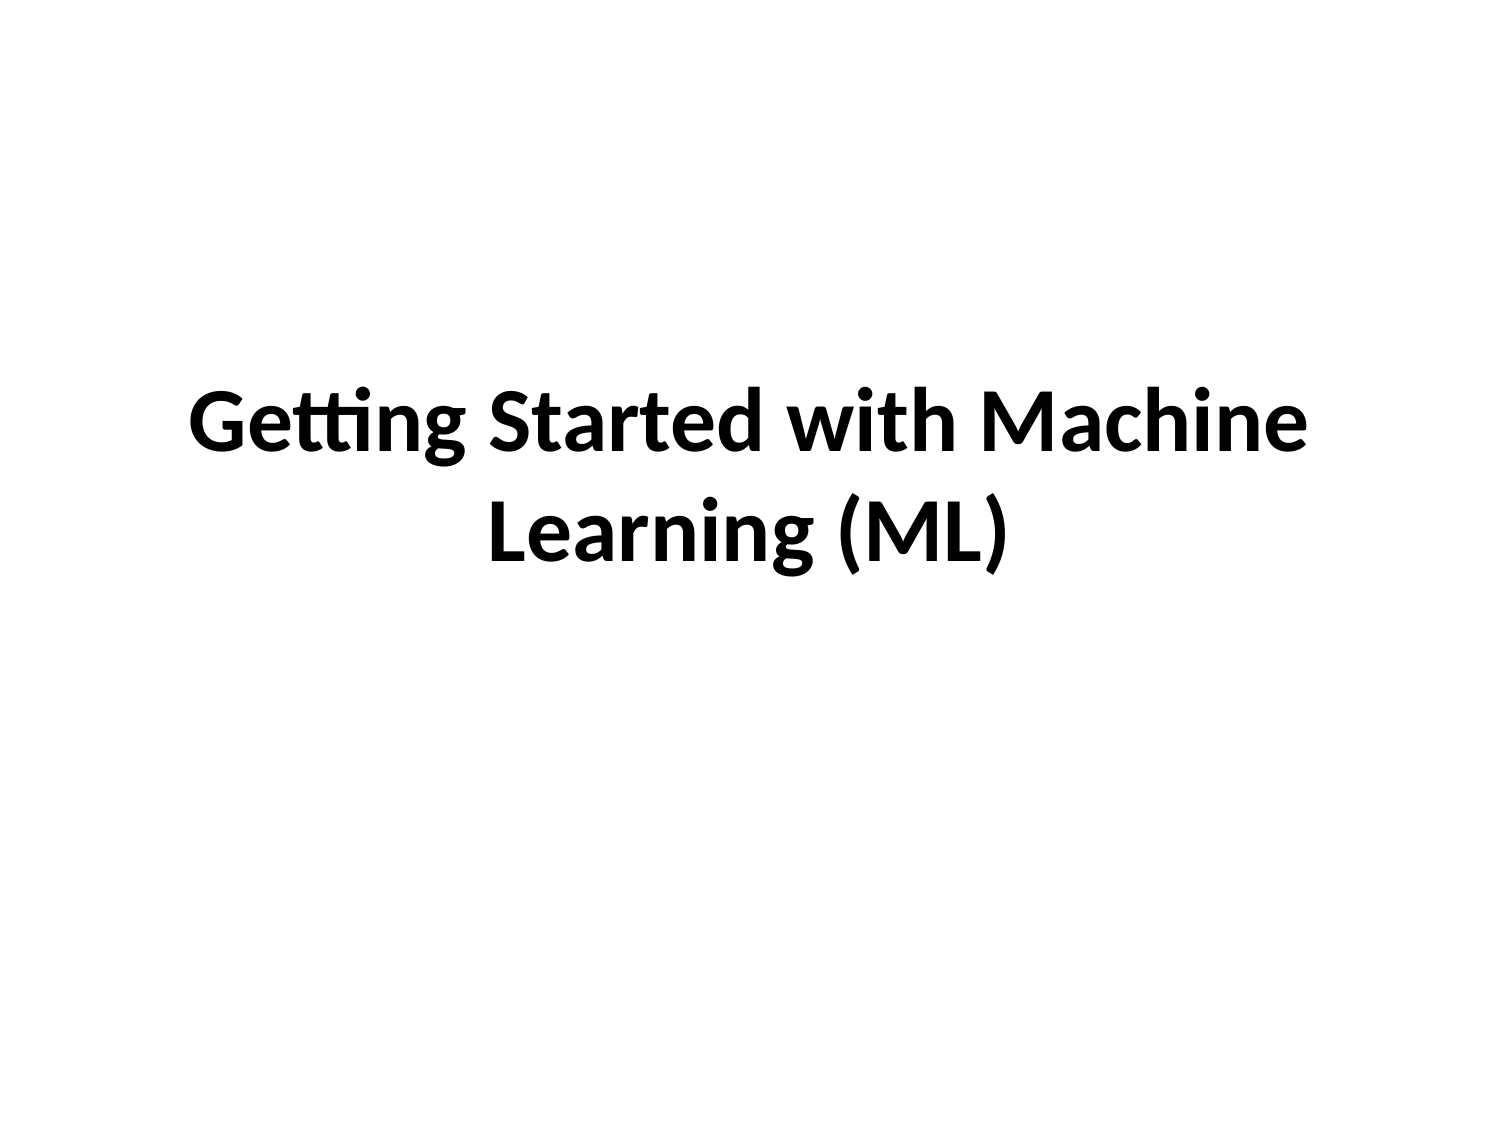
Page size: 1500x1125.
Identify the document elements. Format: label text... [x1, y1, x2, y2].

title Getting Started with Machine Learning (ML) [112, 349, 1388, 591]
